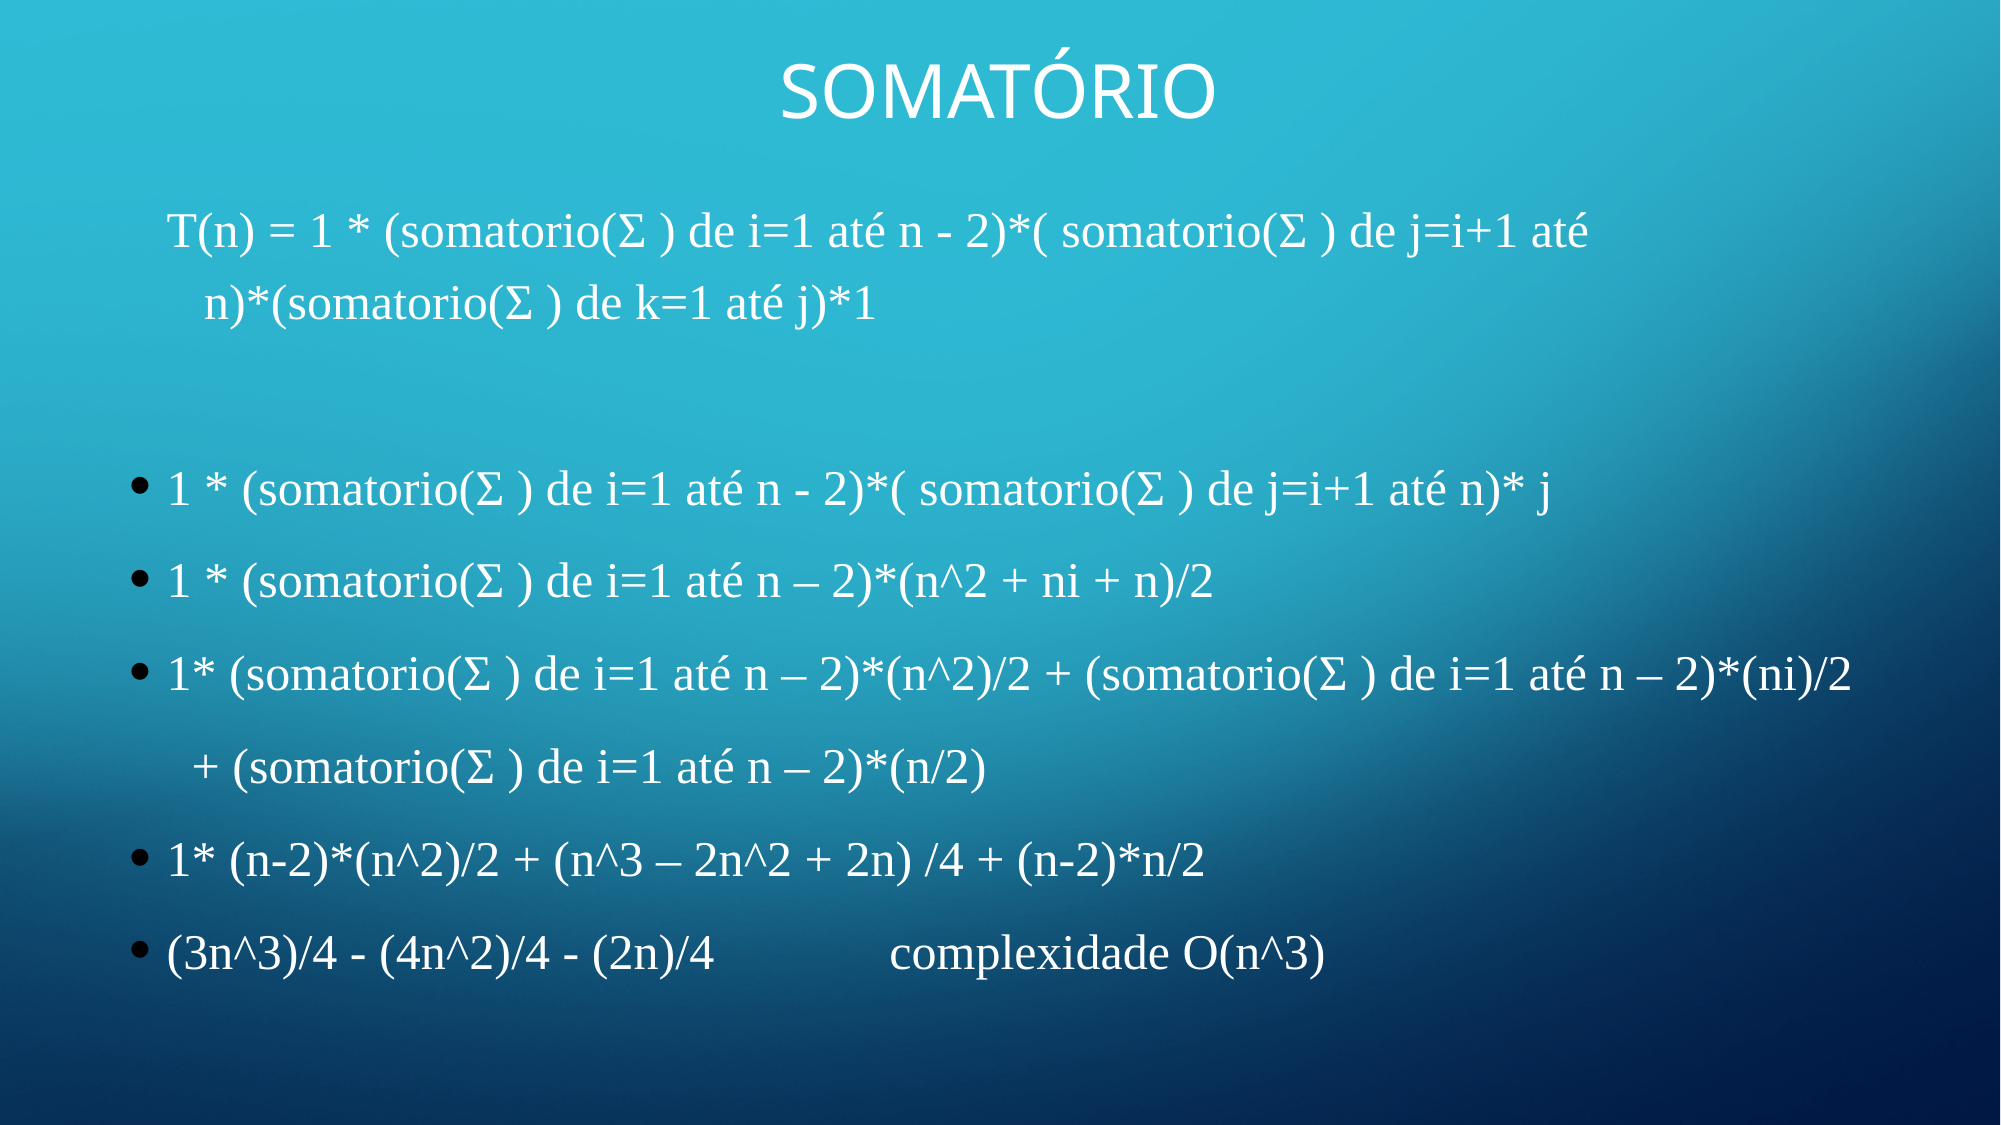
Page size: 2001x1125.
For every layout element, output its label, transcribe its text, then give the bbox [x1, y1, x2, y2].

title somatório [187, 11, 1813, 177]
list T(n) = 1 * (somatorio(Σ ) de i=1 até n - 2)*( somatorio(Σ ) de j=i+1 até n)*(somatorio(Σ ) de k=1 até j)*1 1 * (somatorio(Σ ) de i=1 até n - 2)*( somatorio(Σ ) de j=i+1 até n)* j 1 * (somatorio(Σ ) de i=1 até n – 2)*(n^2 + ni + n)/2 1* (somatorio(Σ ) de i=1 até n – 2)*(n^2)/2 + (somatorio(Σ ) de i=1 até n – 2)*(ni)/2 + (somatorio(Σ ) de i=1 até n – 2)*(n/2) 1* (n-2)*(n^2)/2 + (n^3 – 2n^2 + 2n) /4 + (n-2)*n/2 (3n^3)/4 - (4n^2)/4 - (2n)/4 complexidade O(n^3) [114, 177, 1886, 1052]
